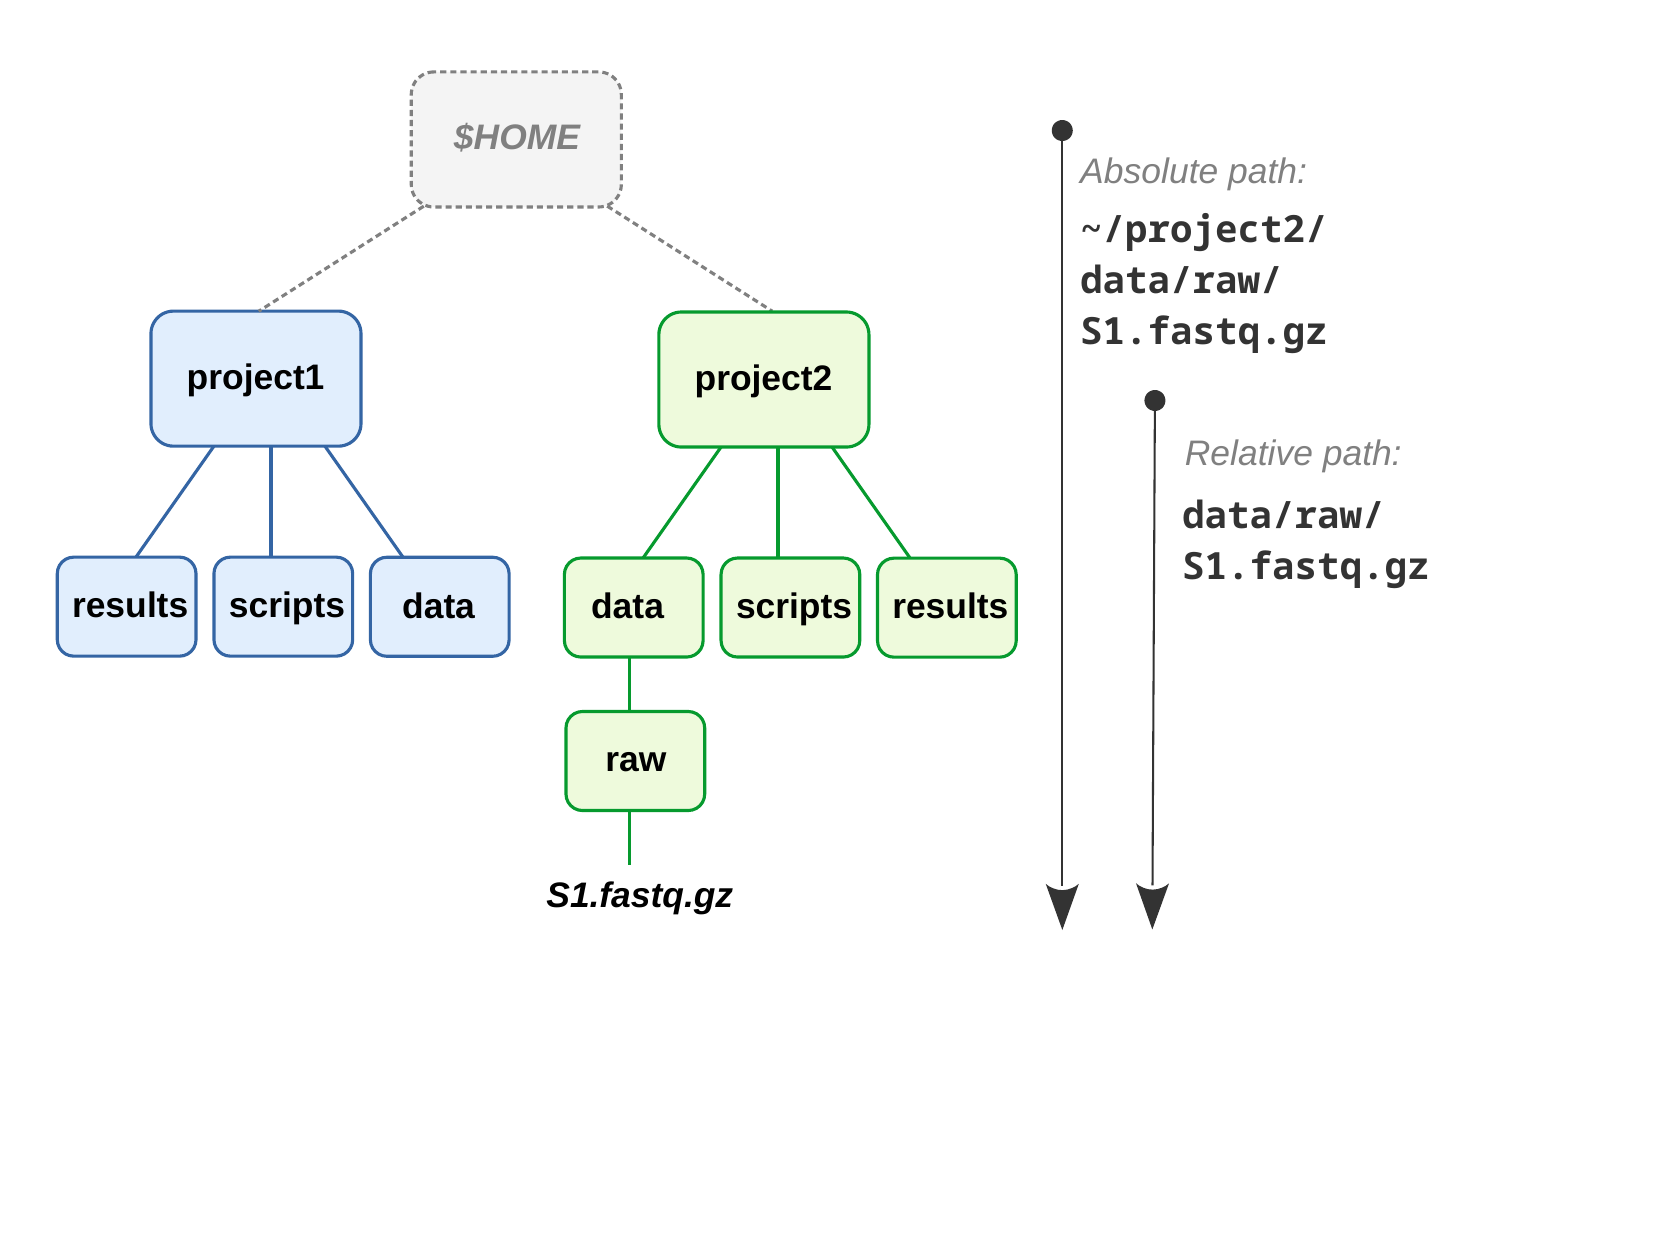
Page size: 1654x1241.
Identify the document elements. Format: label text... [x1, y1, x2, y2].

text_box [57, 557, 197, 578]
text_box results [877, 579, 1025, 637]
text_box [150, 311, 362, 447]
text_box [565, 711, 705, 811]
text_box Absolute path: [1065, 144, 1381, 199]
text_box project1 [171, 350, 345, 445]
text_box [564, 558, 704, 658]
text_box [877, 637, 1017, 658]
text_box data [387, 578, 496, 636]
text_box raw [590, 731, 700, 789]
text_box $HOME [434, 110, 600, 167]
text_box [370, 557, 510, 657]
text_box scripts [721, 579, 869, 637]
text_box project2 [679, 351, 869, 446]
text_box results [57, 578, 214, 673]
text_box ~/project2/ data/raw/S1.fastq.gz [1065, 199, 1381, 323]
text_box [721, 558, 860, 579]
text_box Relative path: [1170, 425, 1485, 481]
text_box [877, 558, 1017, 579]
text_box data [576, 579, 685, 637]
text_box scripts [214, 578, 361, 636]
text_box [658, 311, 869, 448]
text_box [721, 637, 860, 658]
text_box data/raw/ S1.fastq.gz [1167, 481, 1453, 581]
text_box [213, 557, 353, 657]
text_box S1.fastq.gz [531, 867, 760, 940]
text_box [411, 71, 622, 207]
